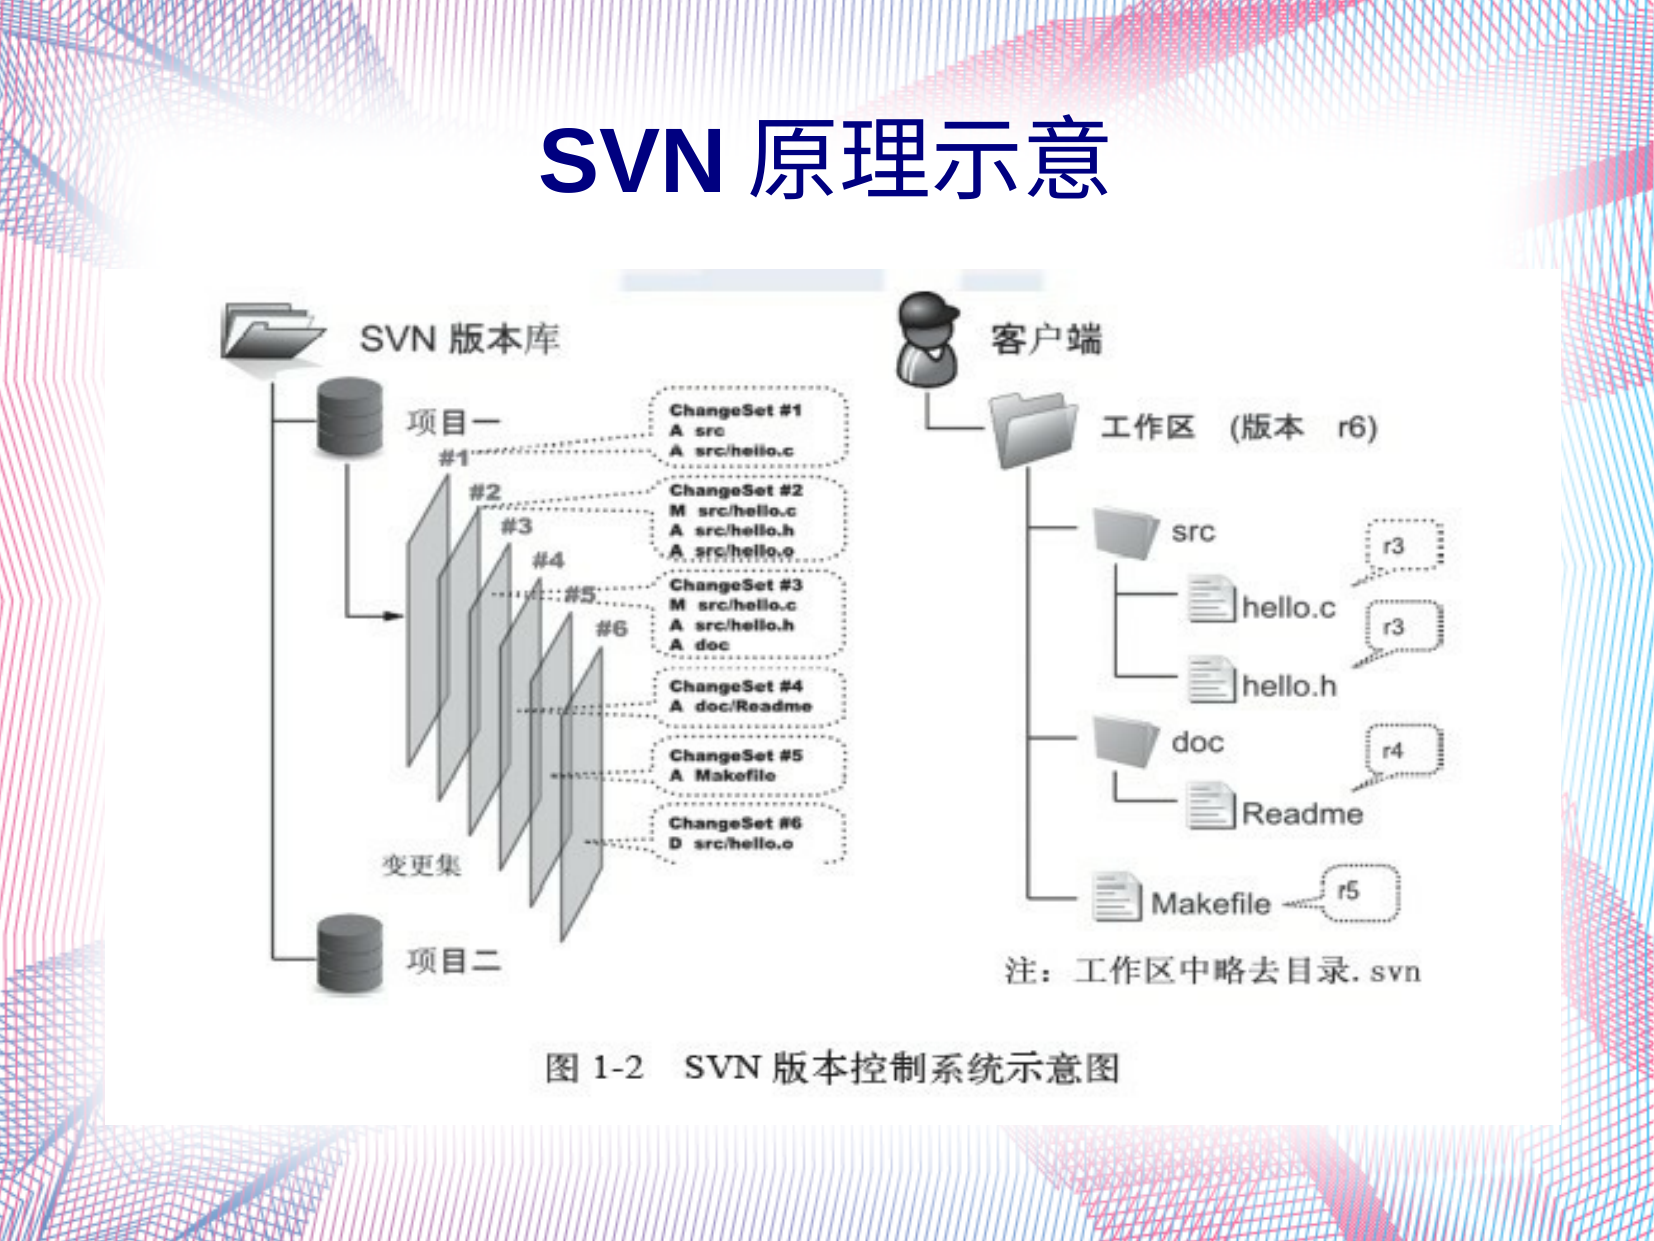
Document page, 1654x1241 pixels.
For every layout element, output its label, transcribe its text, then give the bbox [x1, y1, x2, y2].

picture [0, 0, 1654, 1241]
title SVN原理示意 [82, 49, 1571, 257]
